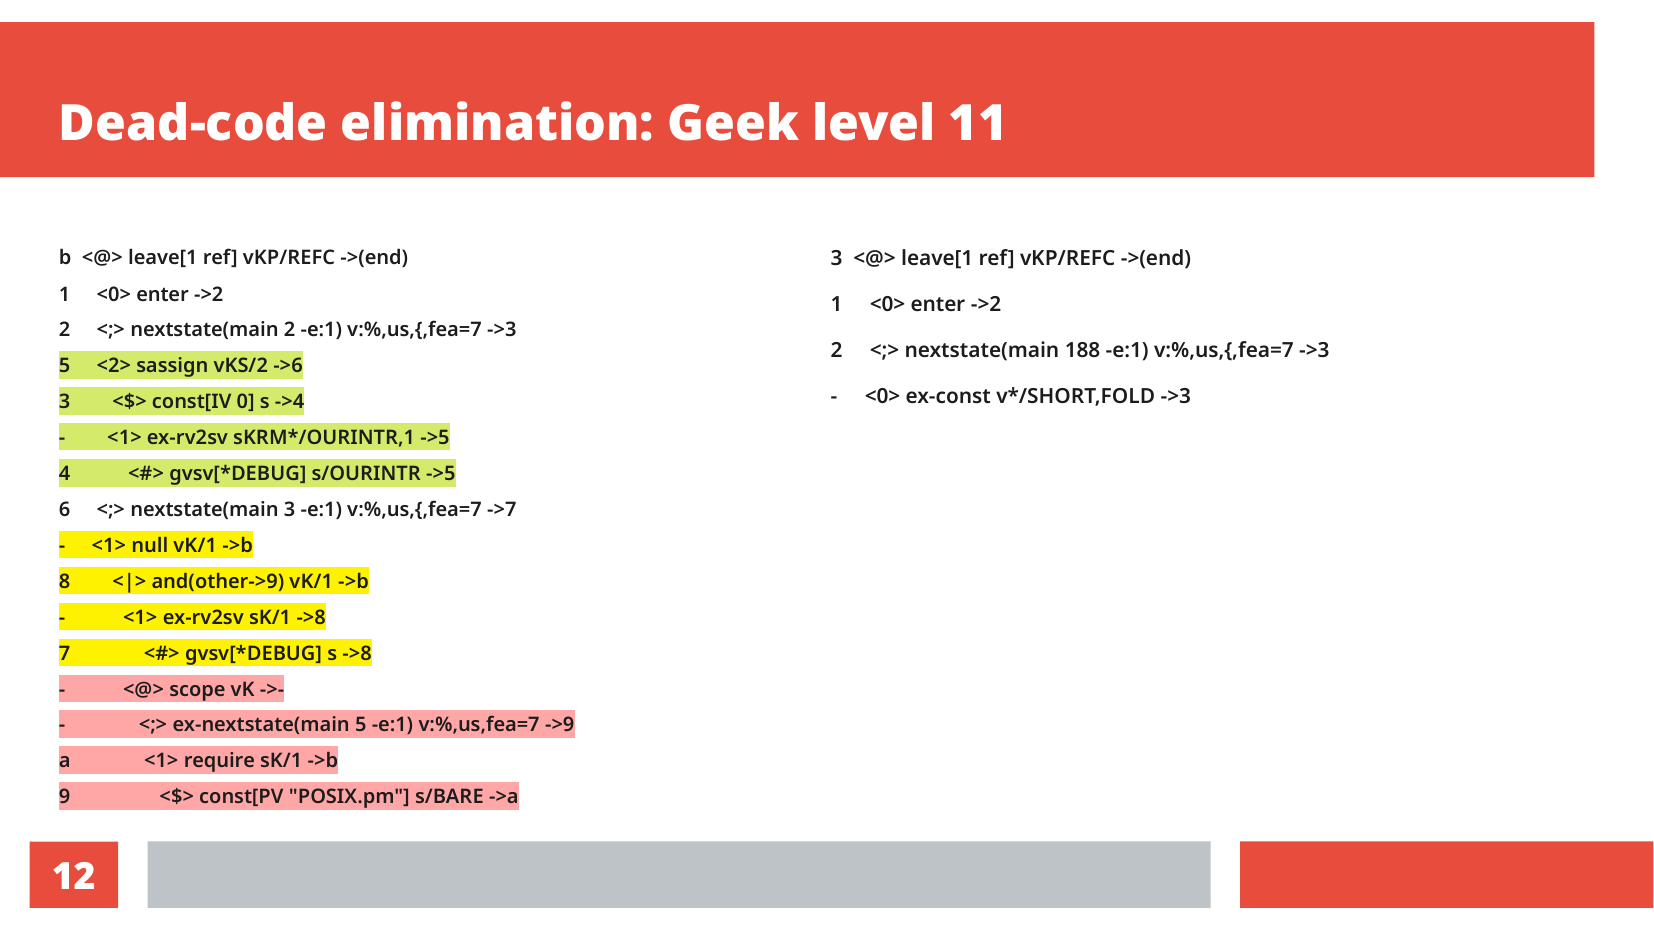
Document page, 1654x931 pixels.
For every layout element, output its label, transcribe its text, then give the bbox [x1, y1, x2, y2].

list 3 <@> leave[1 ref] vKP/REFC ->(end) 1 <0> enter ->2 2 <;> nextstate(main 188 -e:1) v:%,us,{,fea=7 ->3 - <0> ex-const v*/SHORT,FOLD ->3 [830, 243, 1566, 820]
title Dead-code elimination: Geek level 11 [59, 44, 1595, 156]
list b <@> leave[1 ref] vKP/REFC ->(end) 1 <0> enter ->2 2 <;> nextstate(main 2 -e:1) v:%,us,{,fea=7 ->3 5 <2> sassign vKS/2 ->6 3 <$> const[IV 0] s ->4 - <1> ex-rv2sv sKRM*/OURINTR,1 ->5 4 <#> gvsv[*DEBUG] s/OURINTR ->5 6 <;> nextstate(main 3 -e:1) v:%,us,{,fea=7 ->7 - <1> null vK/1 ->b 8 <|> and(other->9) vK/1 ->b - <1> ex-rv2sv sK/1 ->8 7 <#> gvsv[*DEBUG] s ->8 - <@> scope vK ->- - <;> ex-nextstate(main 5 -e:1) v:%,us,fea=7 ->9 a <1> require sK/1 ->b 9 <$> const[PV "POSIX.pm"] s/BARE ->a [59, 243, 794, 820]
